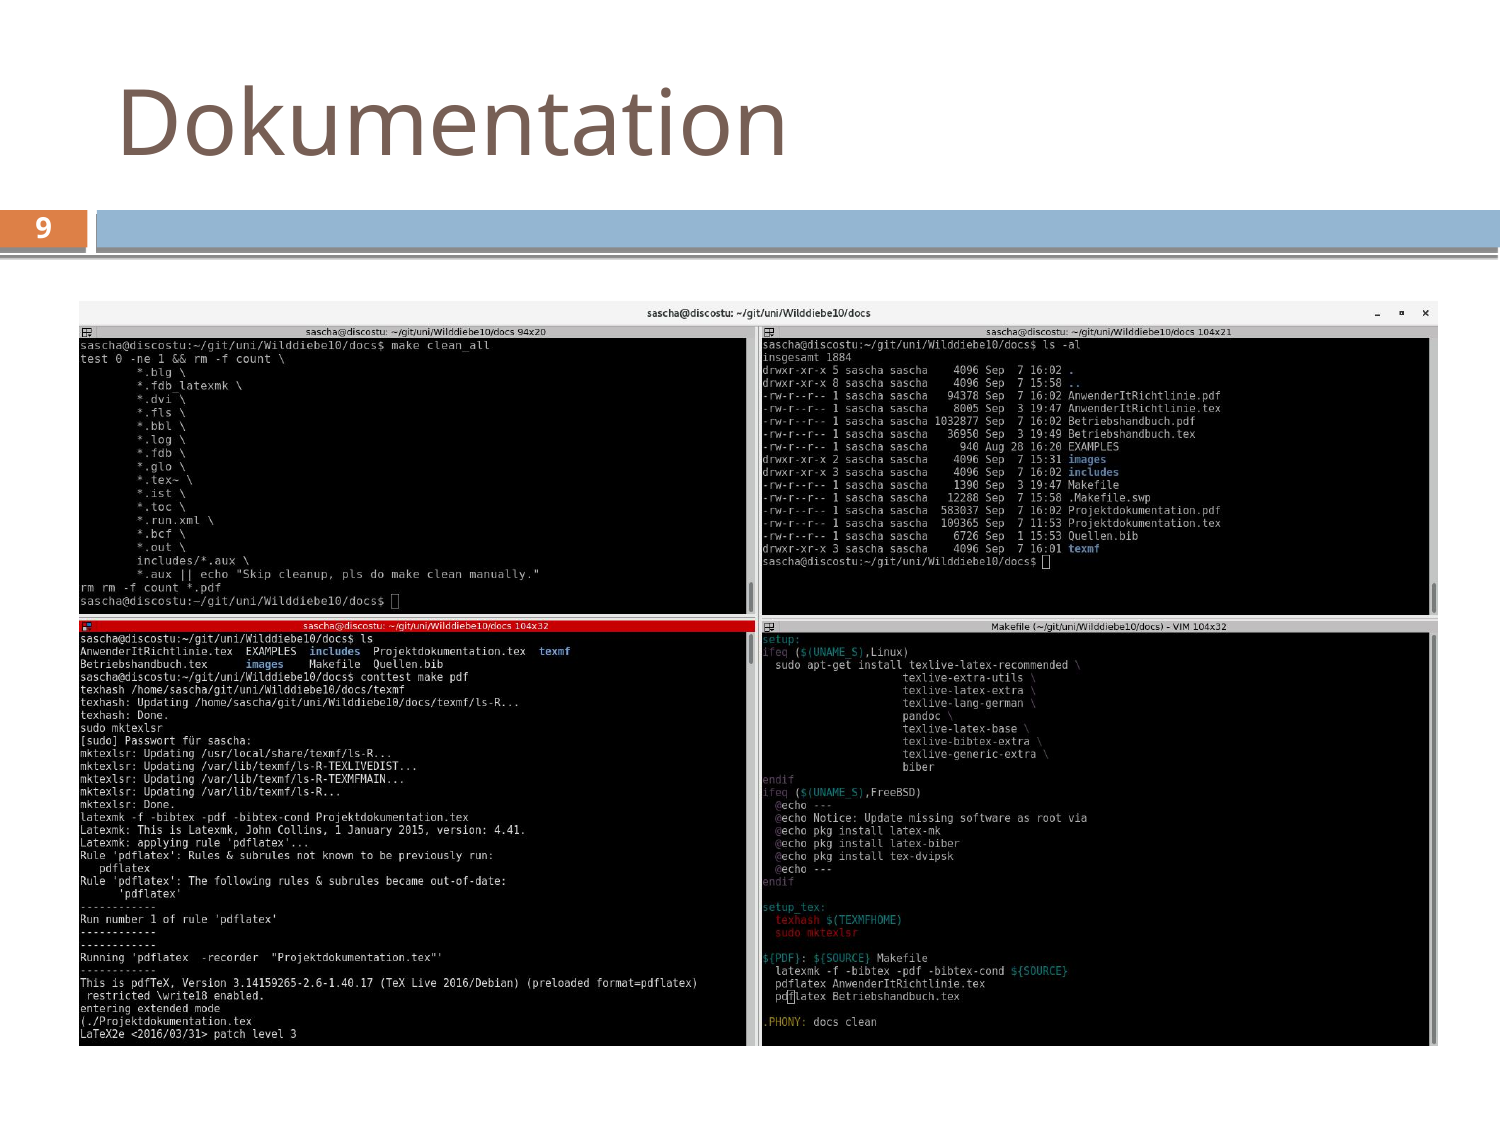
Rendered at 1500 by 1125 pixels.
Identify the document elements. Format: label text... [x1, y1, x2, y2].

title Dokumentation [100, 37, 1438, 200]
picture [79, 300, 1438, 1046]
